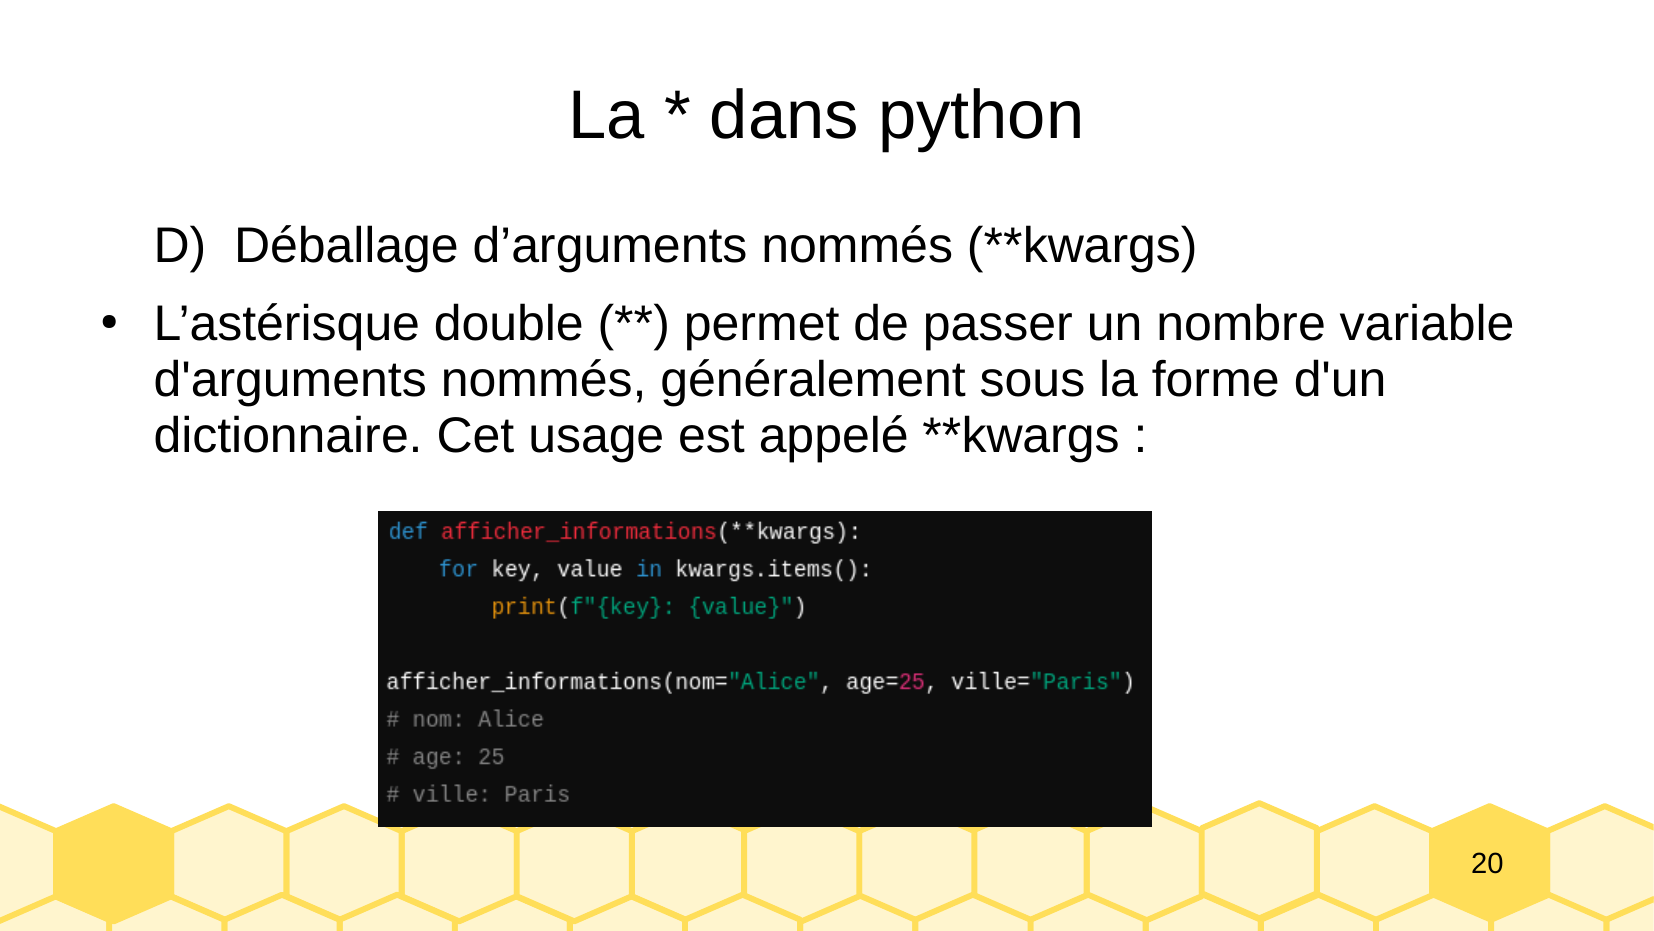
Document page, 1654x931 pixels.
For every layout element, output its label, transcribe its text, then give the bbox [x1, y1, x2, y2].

picture [378, 511, 1152, 827]
title La * dans python [82, 37, 1571, 193]
list D) Déballage d’arguments nommés (**kwargs) L’astérisque double (**) permet de passer un nombre variable d'arguments nommés, généralement sous la forme d'un dictionnaire. Cet usage est appelé **kwargs : [82, 217, 1571, 758]
